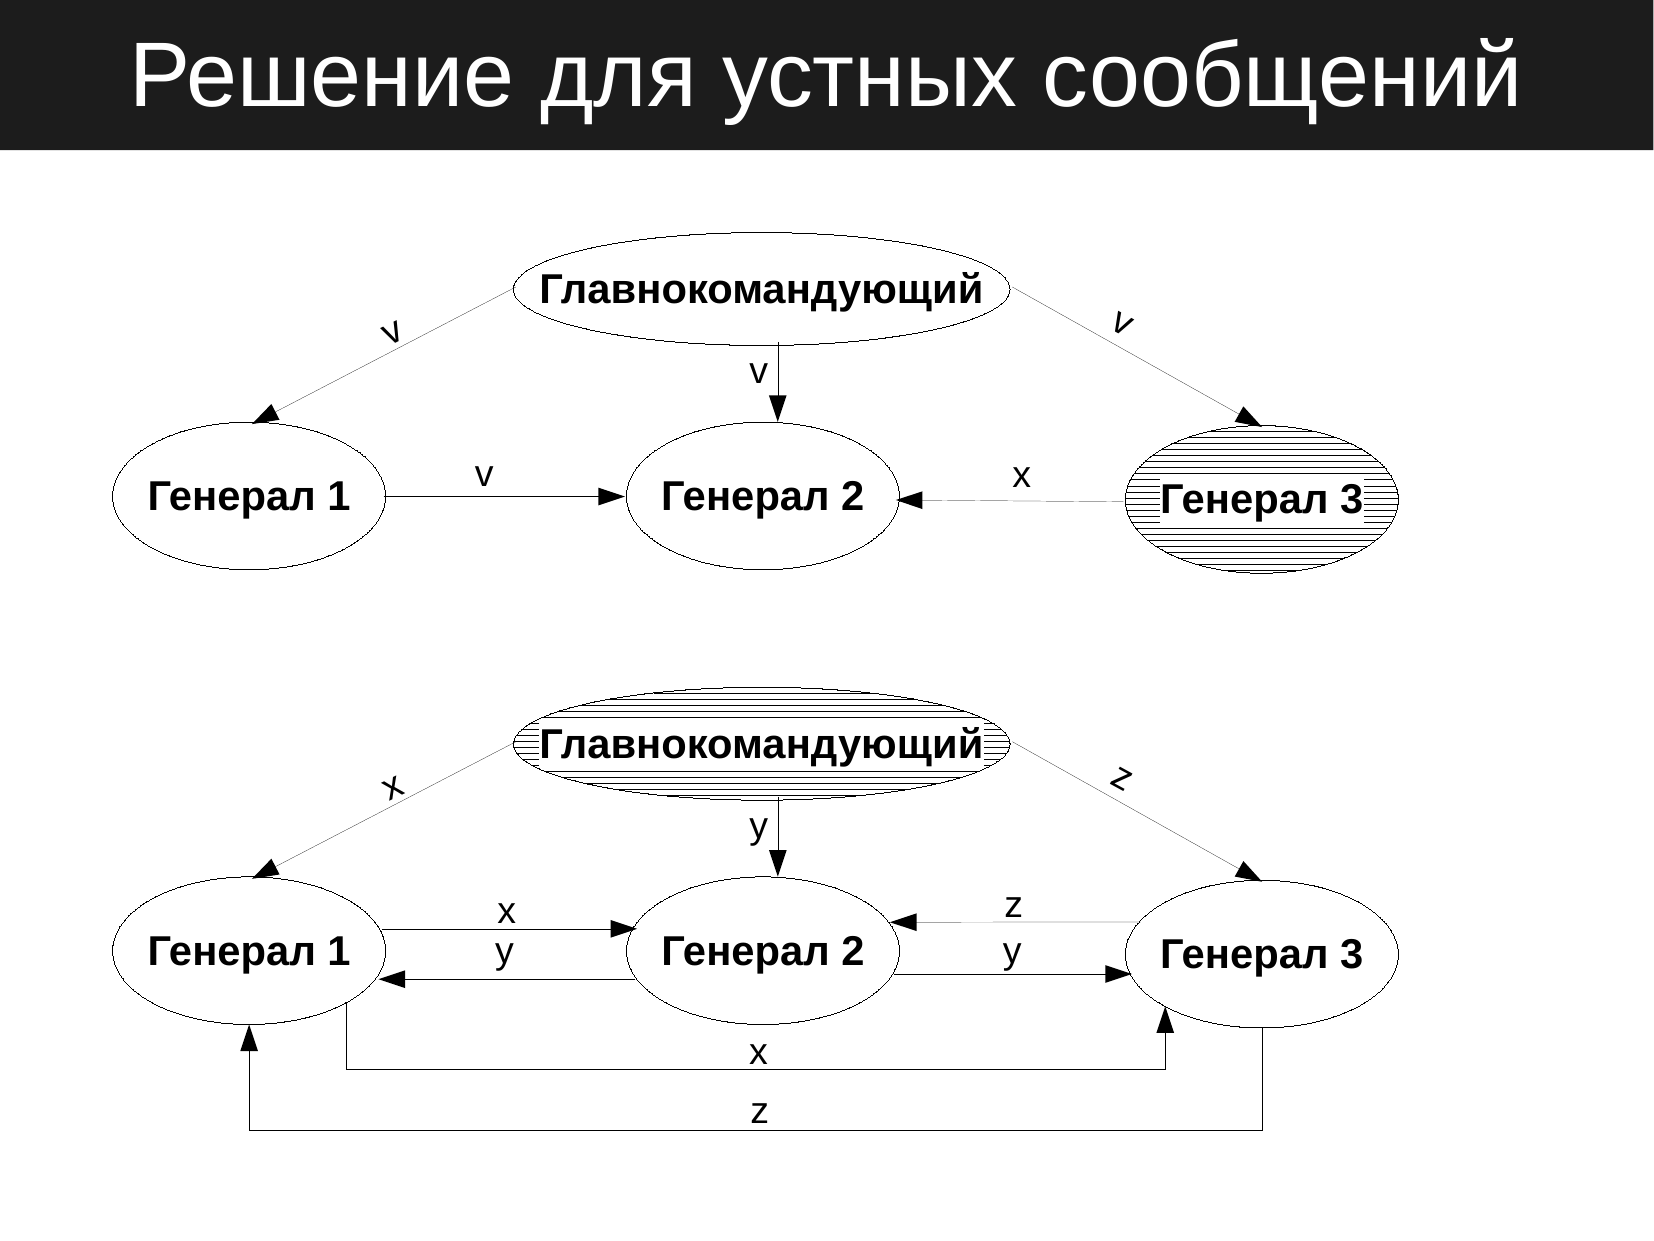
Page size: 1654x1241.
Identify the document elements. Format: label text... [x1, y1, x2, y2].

text_box z [1051, 720, 1283, 882]
text_box v [734, 341, 778, 399]
text_box x [997, 445, 1046, 503]
text_box z [989, 875, 1039, 933]
text_box x [281, 706, 516, 859]
text_box Генерал 3 [1125, 425, 1399, 574]
text_box v [1051, 265, 1283, 427]
text_box Генерал 1 [112, 422, 386, 570]
text_box y [734, 796, 778, 854]
text_box x [734, 1023, 788, 1080]
text_box Главнокомандующий [513, 687, 1011, 801]
text_box y [988, 921, 1037, 979]
text_box Генерал 2 [626, 422, 900, 570]
text_box v [281, 251, 516, 404]
text_box Генерал 3 [1125, 880, 1399, 1028]
text_box y [480, 921, 529, 979]
title Решение для устных сообщений [0, 0, 1654, 151]
text_box z [735, 1082, 785, 1140]
text_box Генерал 1 [112, 876, 386, 1025]
text_box v [460, 445, 509, 503]
text_box Главнокомандующий [513, 232, 1011, 346]
text_box Генерал 2 [626, 876, 900, 1024]
text_box x [482, 881, 532, 939]
